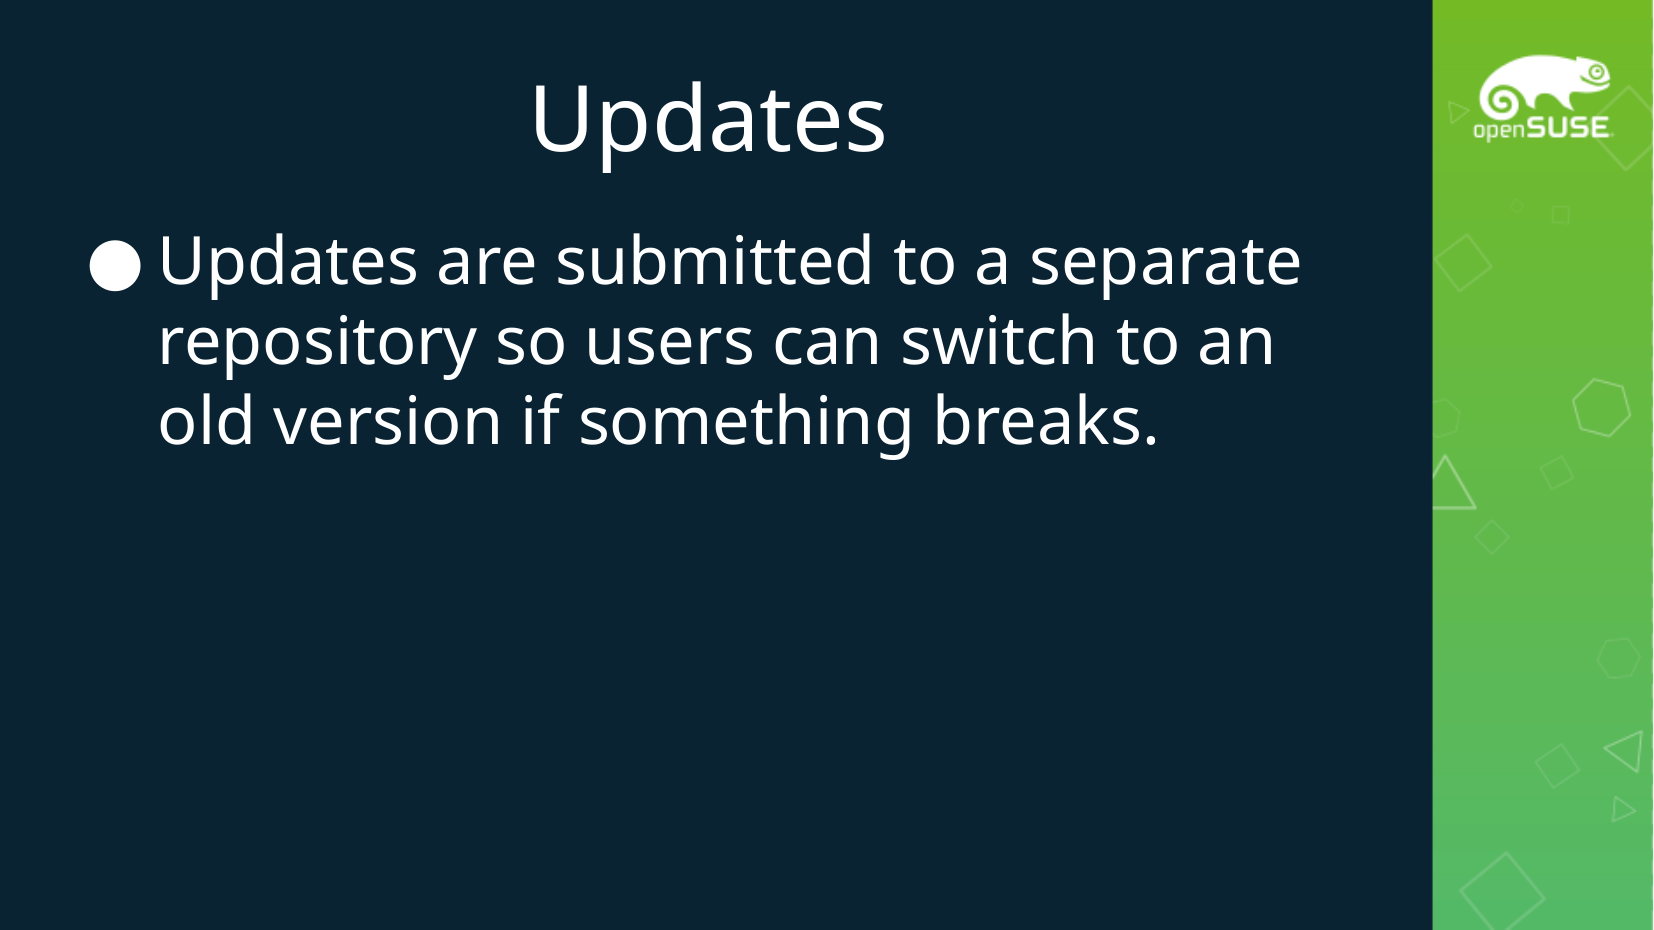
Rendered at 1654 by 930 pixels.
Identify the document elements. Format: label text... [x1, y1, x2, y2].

title Updates [82, 37, 1335, 193]
picture [0, 0, 1654, 930]
list Updates are submitted to a separate repository so users can switch to an old version if something breaks. [82, 217, 1335, 908]
